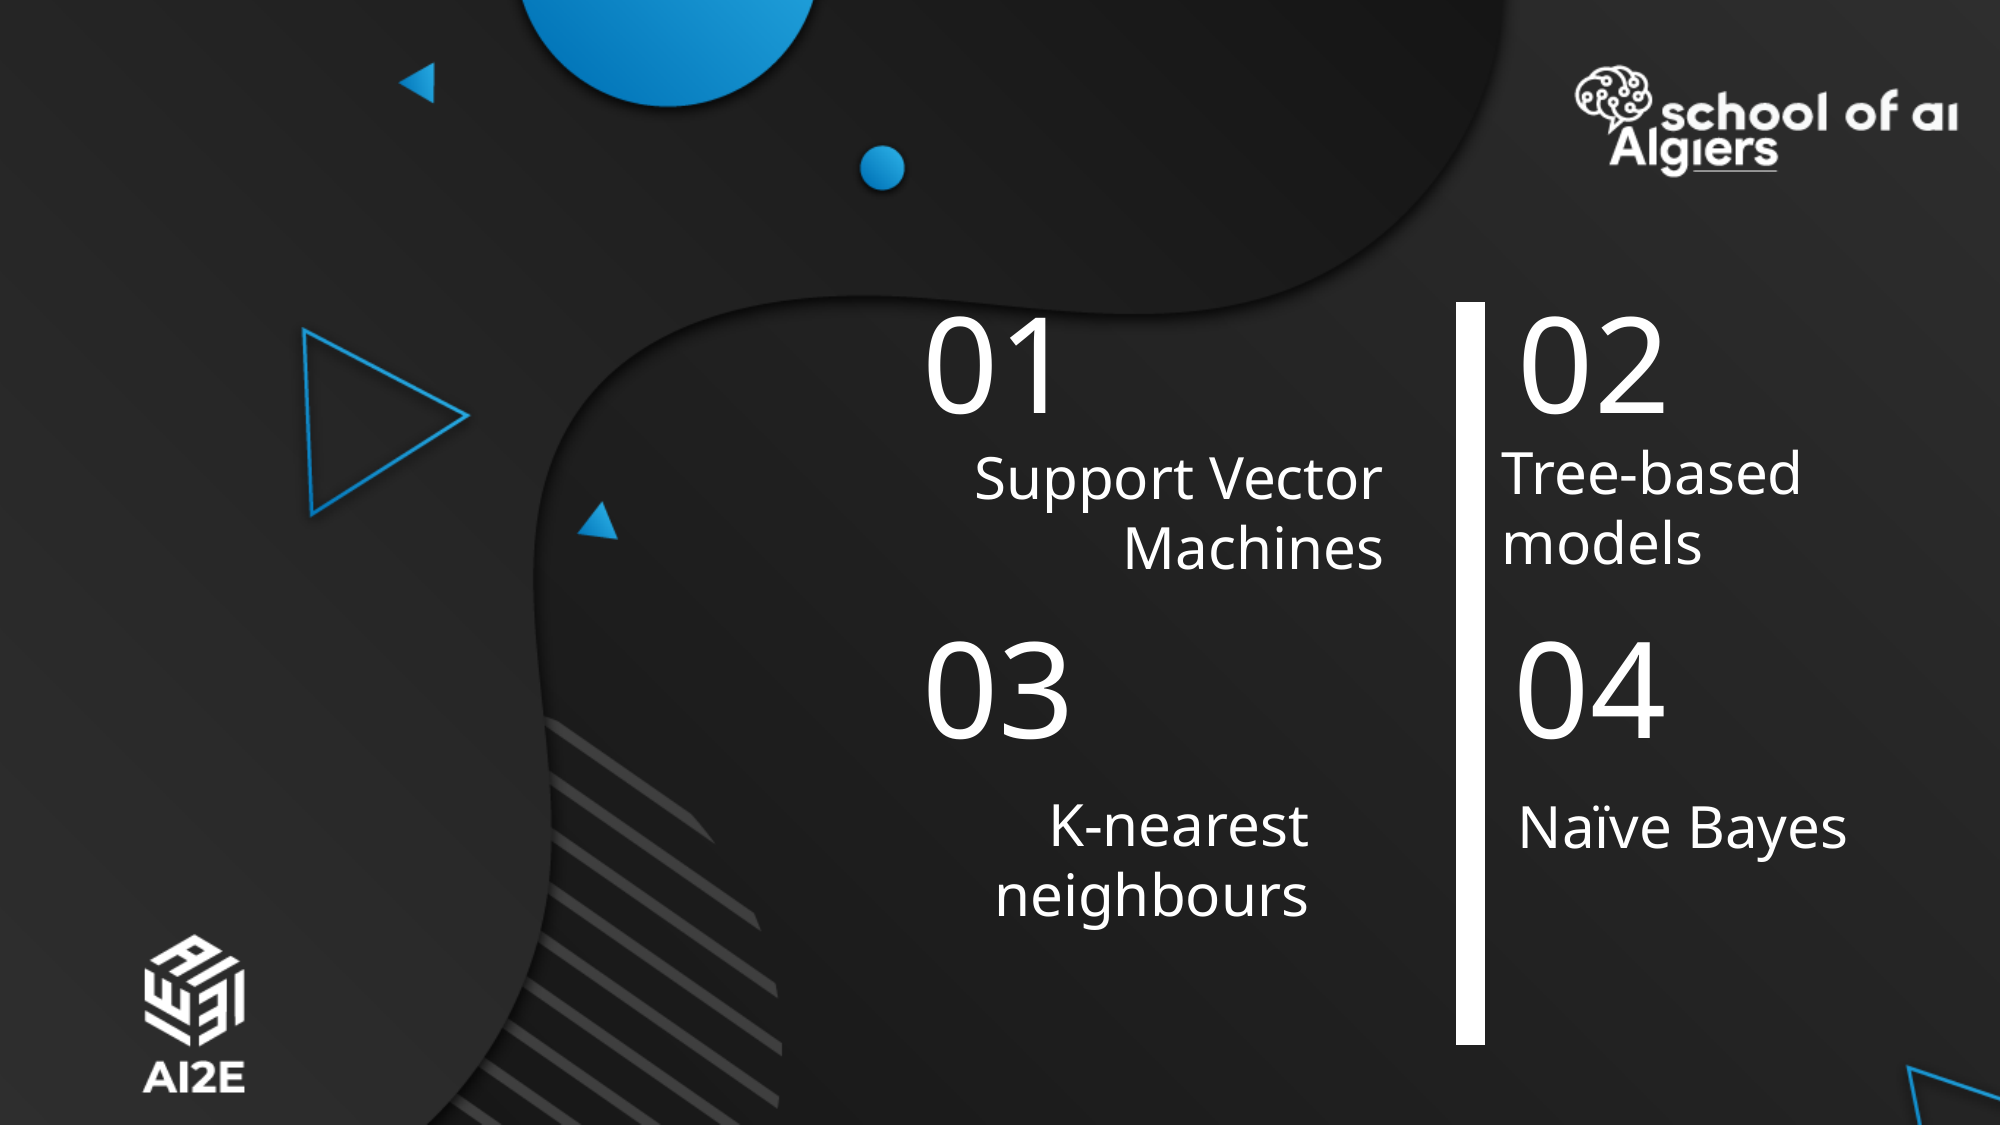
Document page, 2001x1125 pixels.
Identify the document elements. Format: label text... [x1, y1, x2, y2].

title 02 [1517, 279, 2000, 433]
subtitle Tree-based models [1501, 436, 1921, 509]
subtitle K-nearest neighbours [994, 788, 1413, 861]
title 01 [922, 279, 1413, 433]
title 04 [1513, 605, 2000, 758]
picture [0, 0, 2000, 1125]
text_box [1456, 302, 1485, 1045]
subtitle Naïve Bayes [1517, 789, 1937, 862]
subtitle Support Vector Machines [974, 440, 1393, 514]
title 03 [922, 605, 1413, 758]
